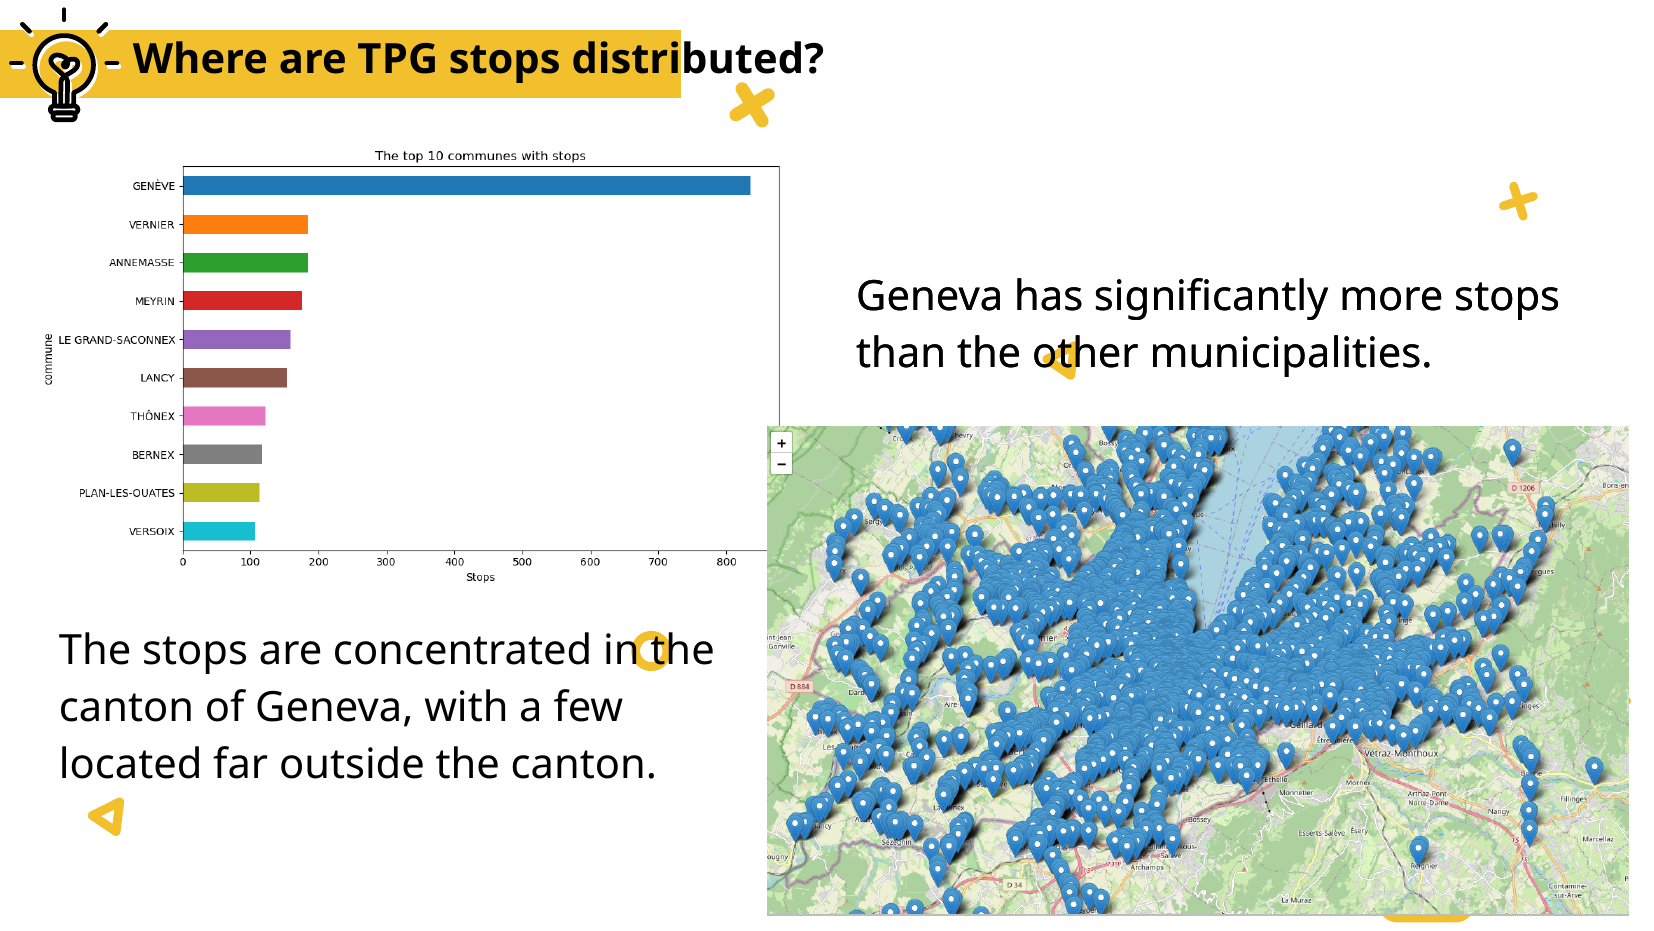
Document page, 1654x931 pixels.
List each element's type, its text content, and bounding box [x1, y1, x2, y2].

list Geneva has significantly more stops than the other municipalities. [856, 265, 1565, 443]
picture [24, 144, 1629, 916]
list The stops are concentrated in the canton of Geneva, with a few located far outside the canton. [59, 620, 768, 798]
subtitle Where are TPG stops distributed? [132, 17, 1152, 97]
